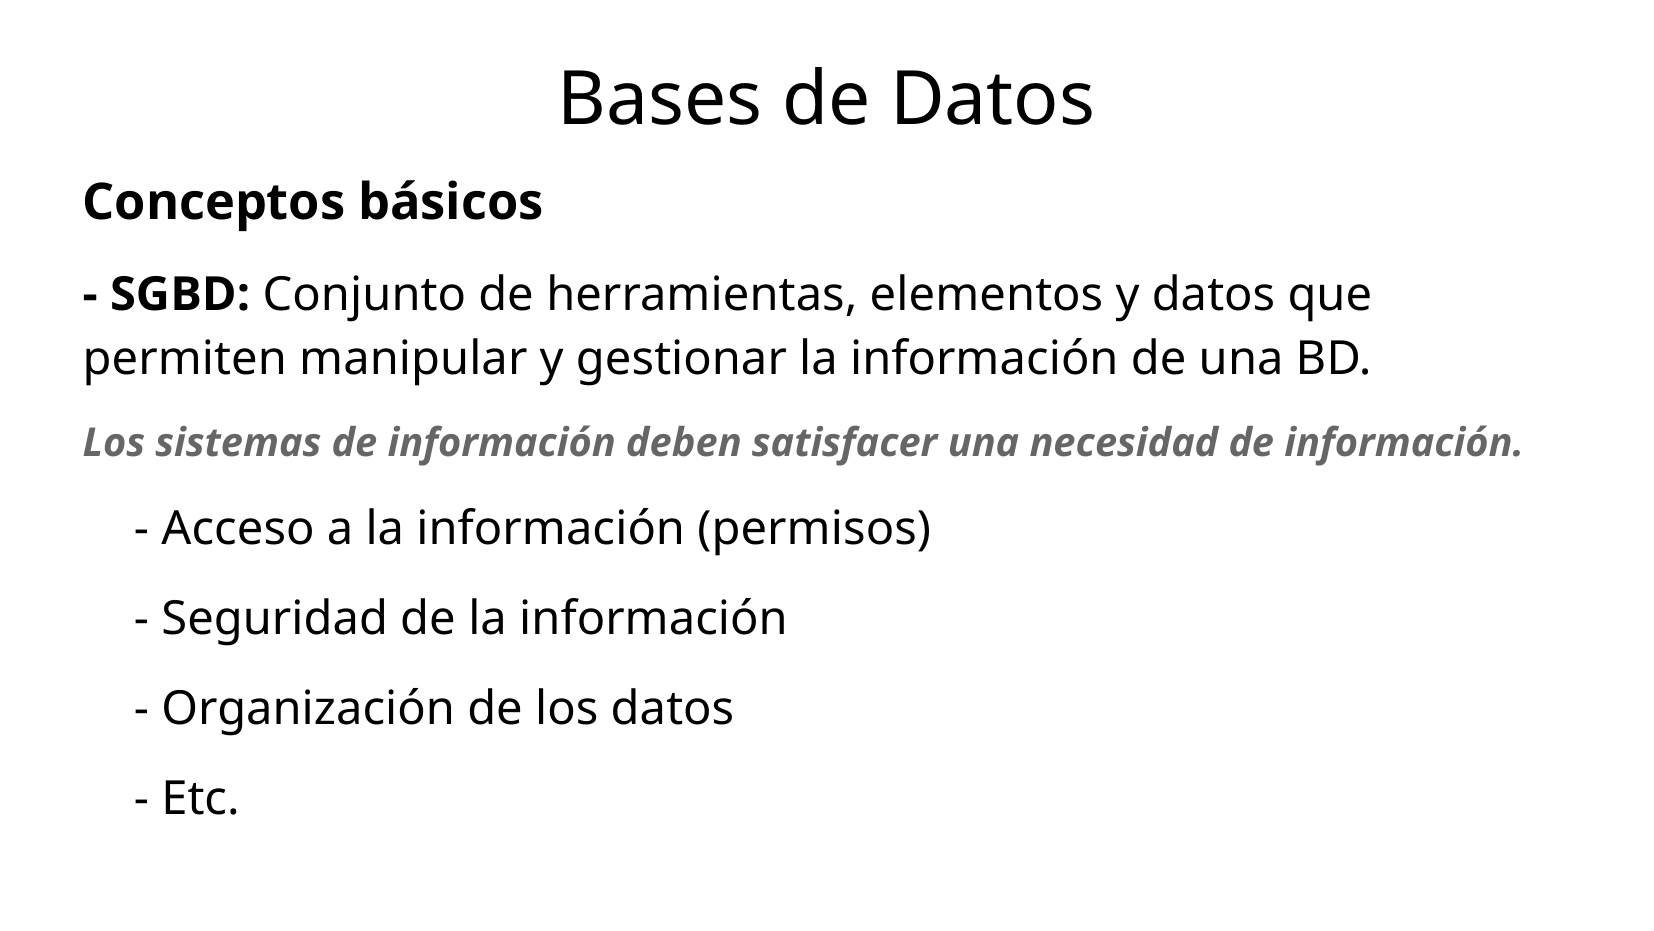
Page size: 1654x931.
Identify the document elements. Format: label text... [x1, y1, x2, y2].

title Bases de Datos [82, 37, 1571, 154]
list Conceptos básicos - SGBD: Conjunto de herramientas, elementos y datos que permiten manipular y gestionar la información de una BD. Los sistemas de información deben satisfacer una necesidad de información. - Acceso a la información (permisos) - Seguridad de la información - Organización de los datos - Etc. [82, 165, 1571, 839]
